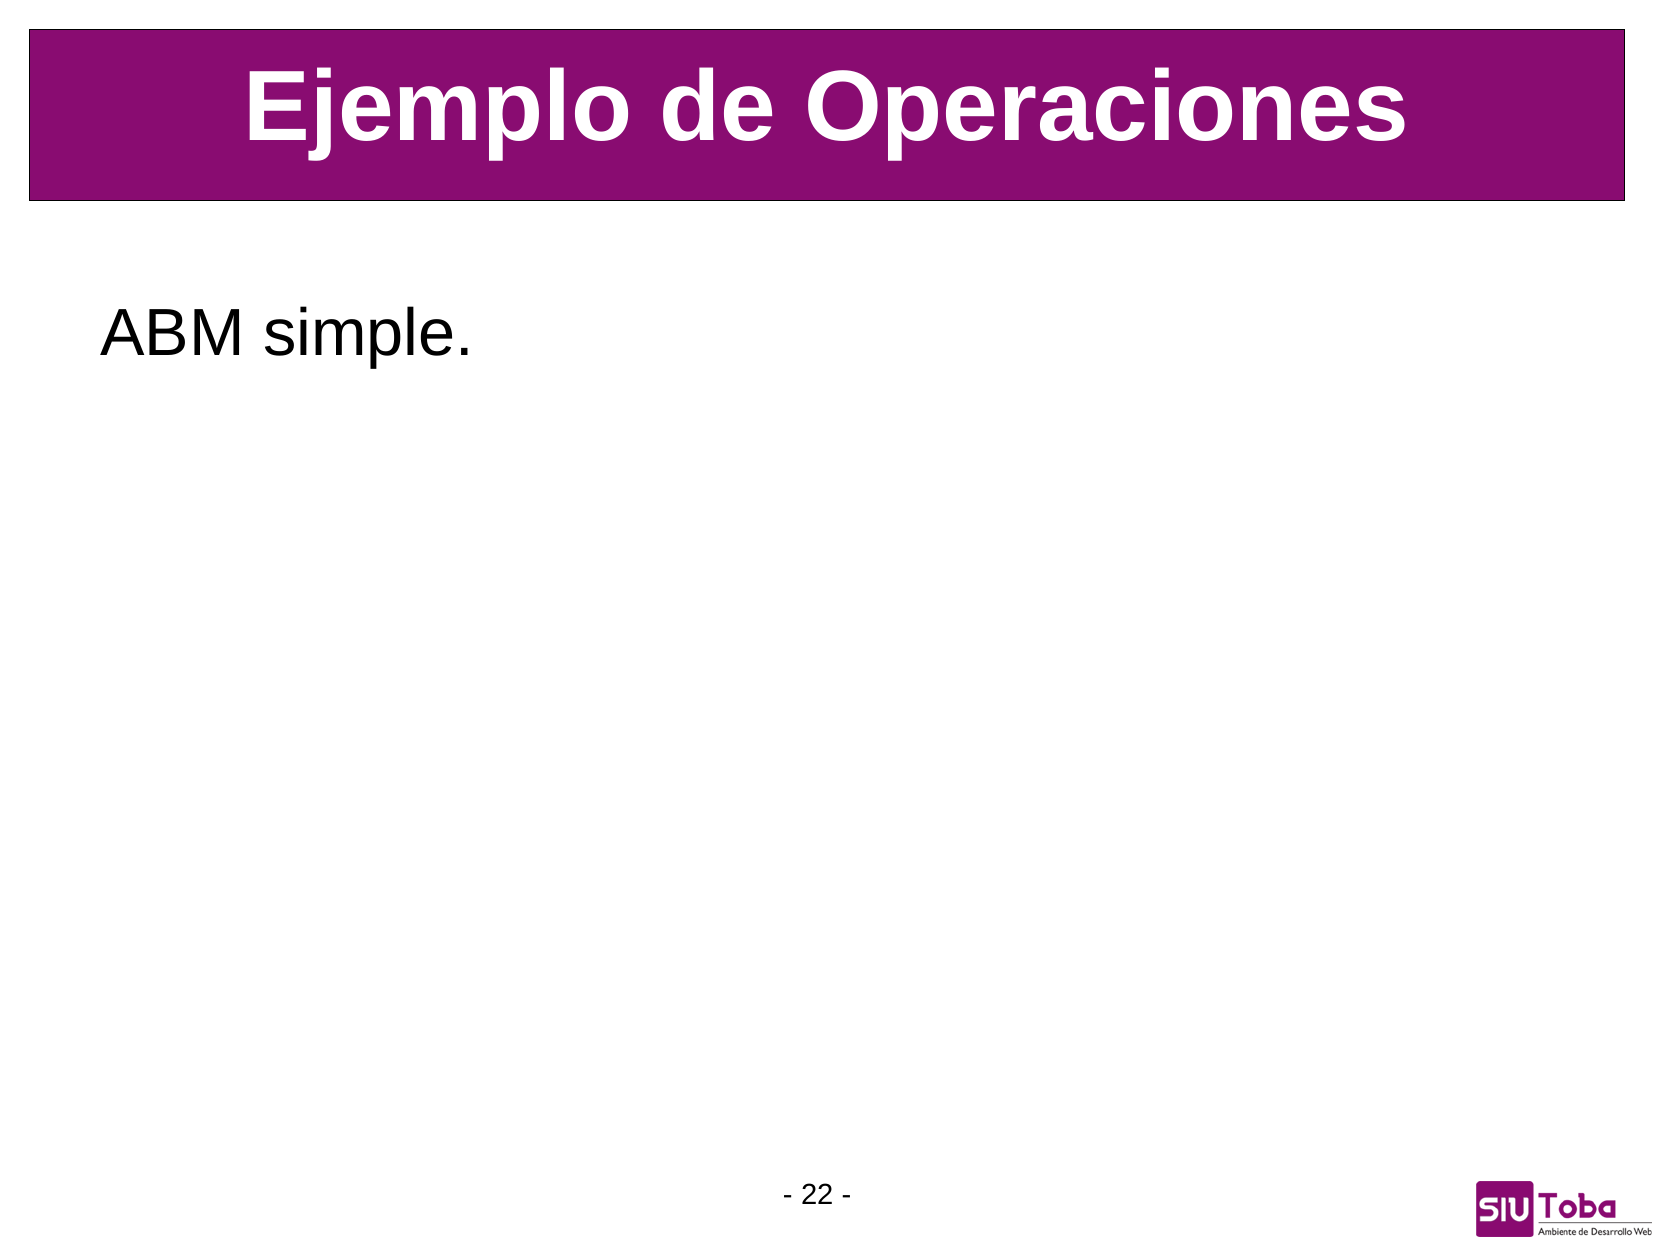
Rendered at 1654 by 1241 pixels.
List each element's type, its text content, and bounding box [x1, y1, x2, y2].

title Ejemplo de Operaciones [59, 47, 1595, 166]
list ABM simple. [82, 295, 1565, 1109]
picture [1476, 1181, 1652, 1237]
